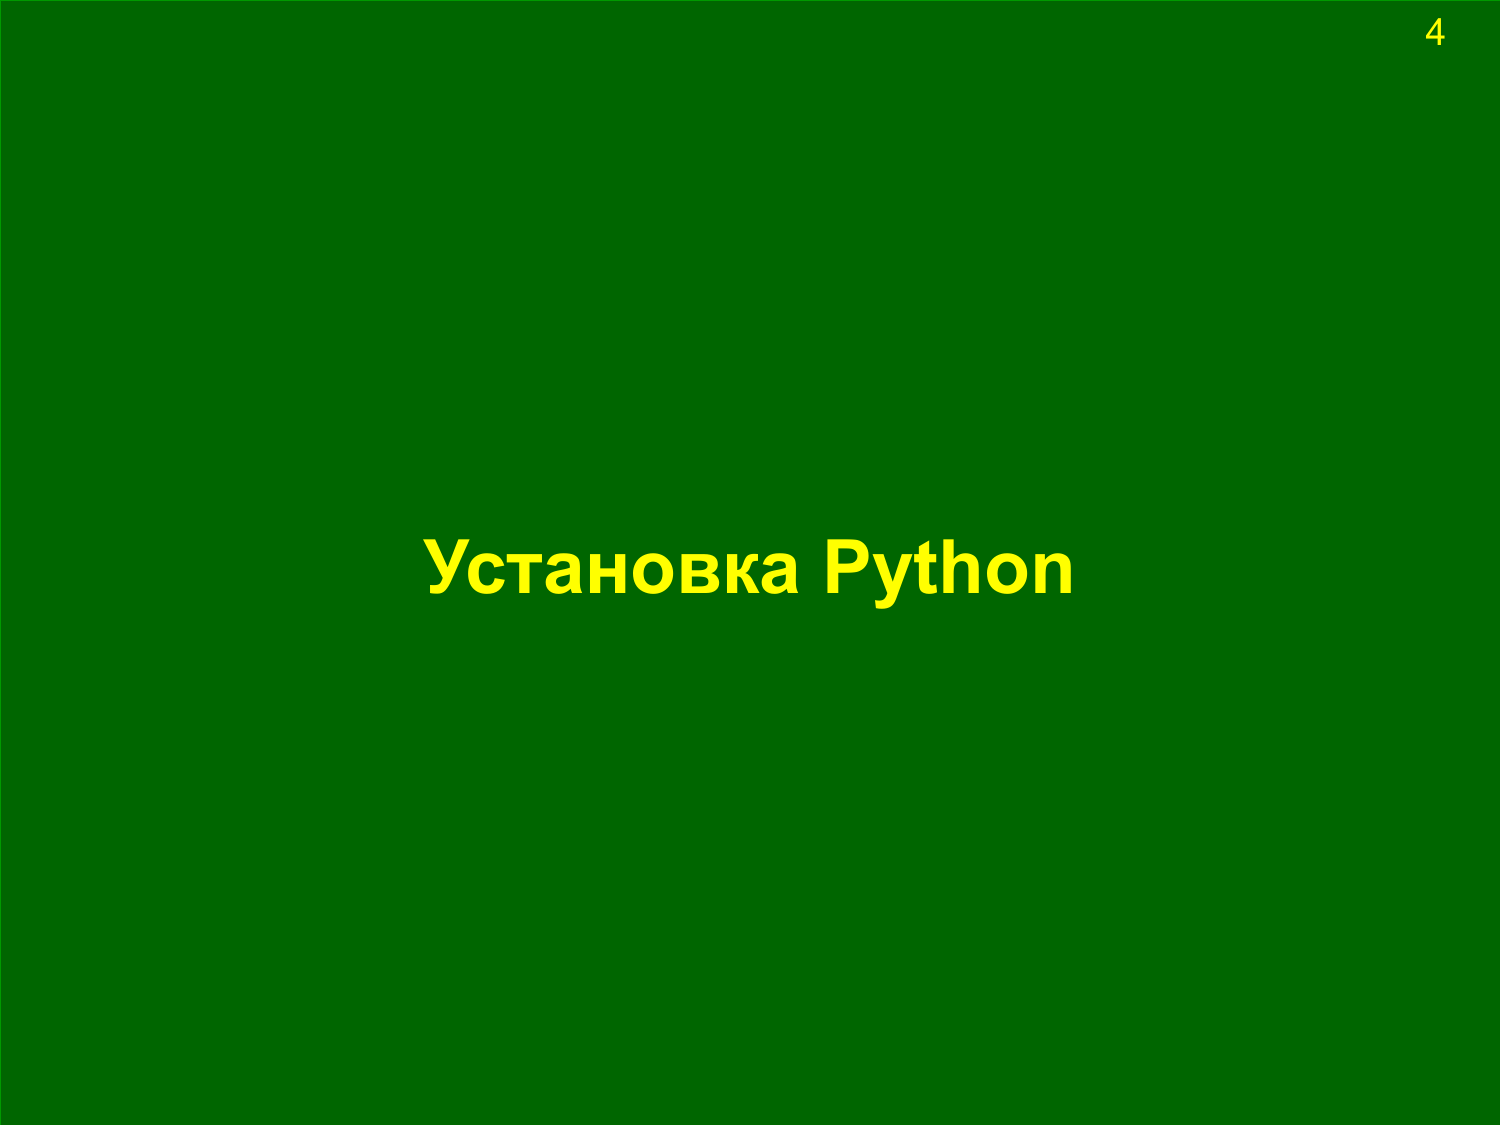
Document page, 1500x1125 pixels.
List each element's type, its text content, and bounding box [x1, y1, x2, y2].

title Установка Python [75, 473, 1425, 662]
